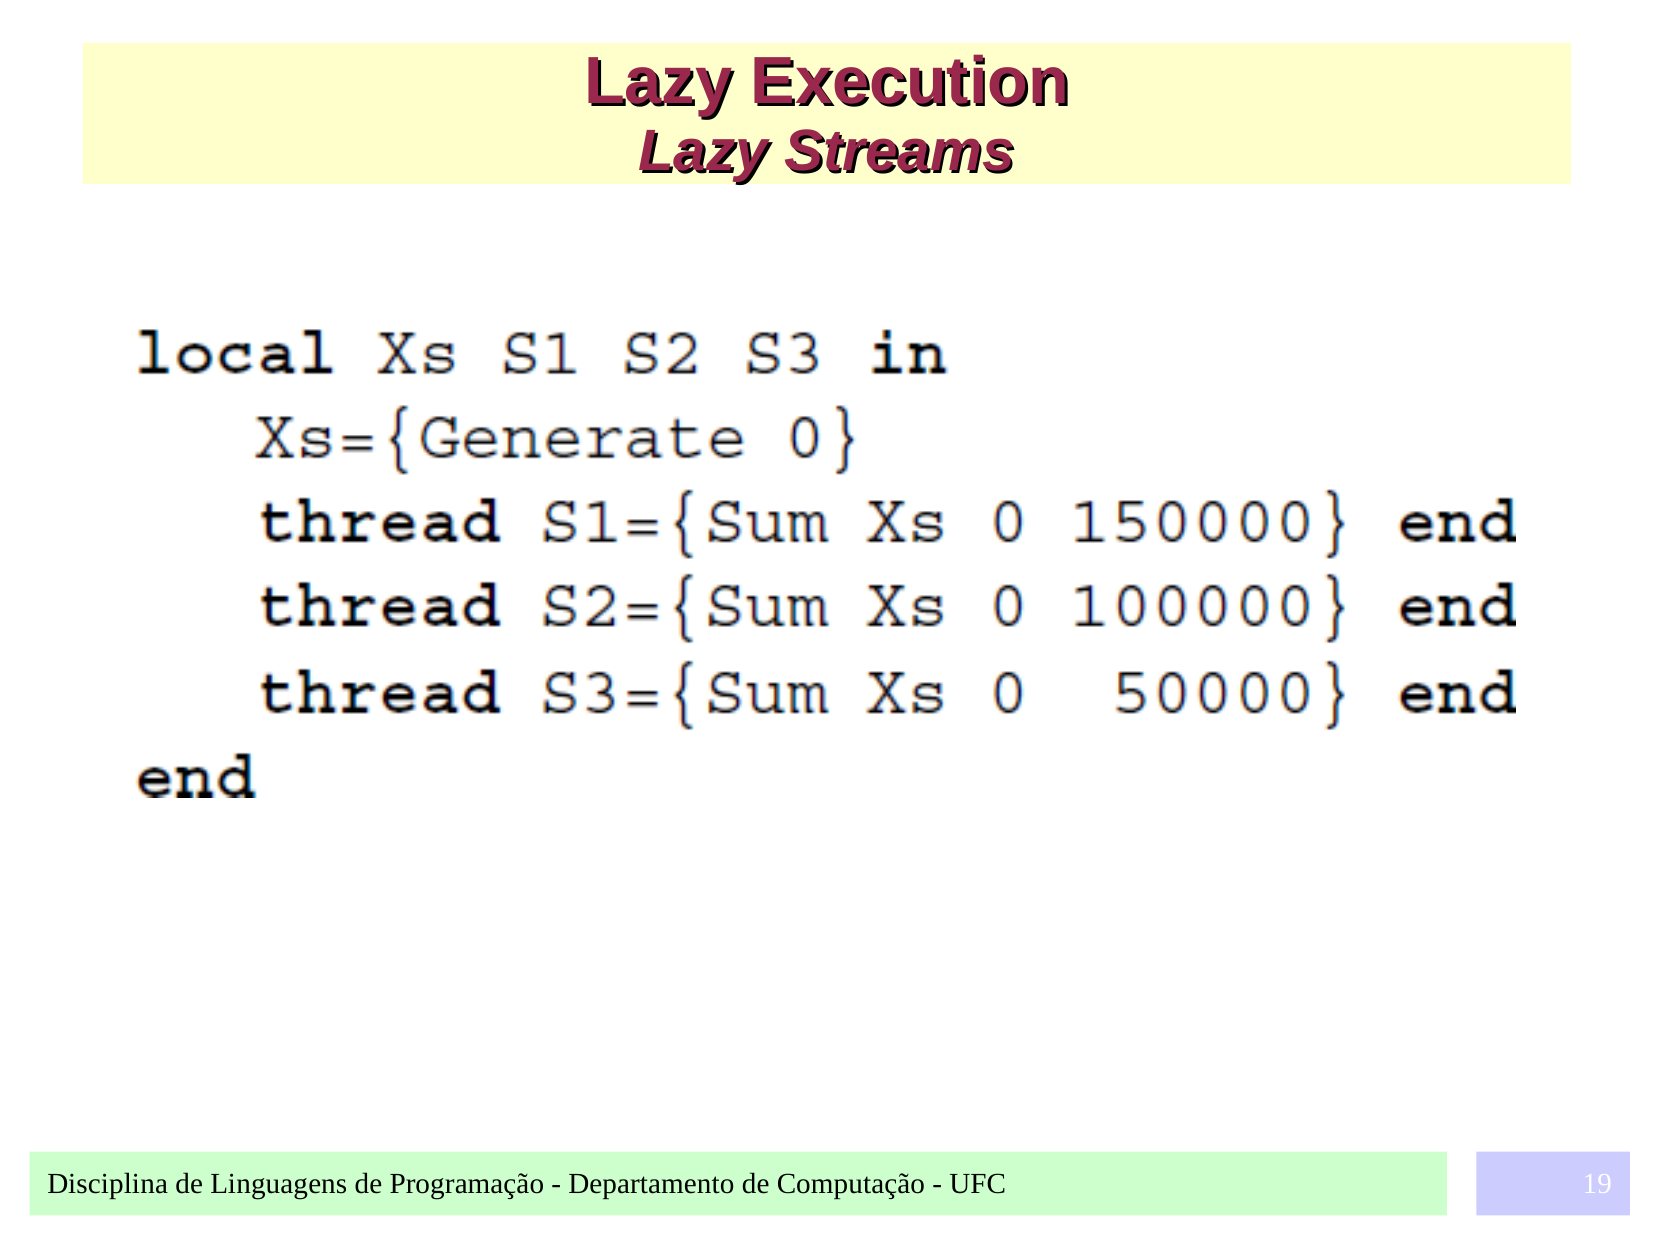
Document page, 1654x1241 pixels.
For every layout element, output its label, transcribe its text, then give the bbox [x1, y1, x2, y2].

title Lazy Execution Lazy Streams [82, 42, 1571, 184]
picture [129, 309, 1516, 798]
